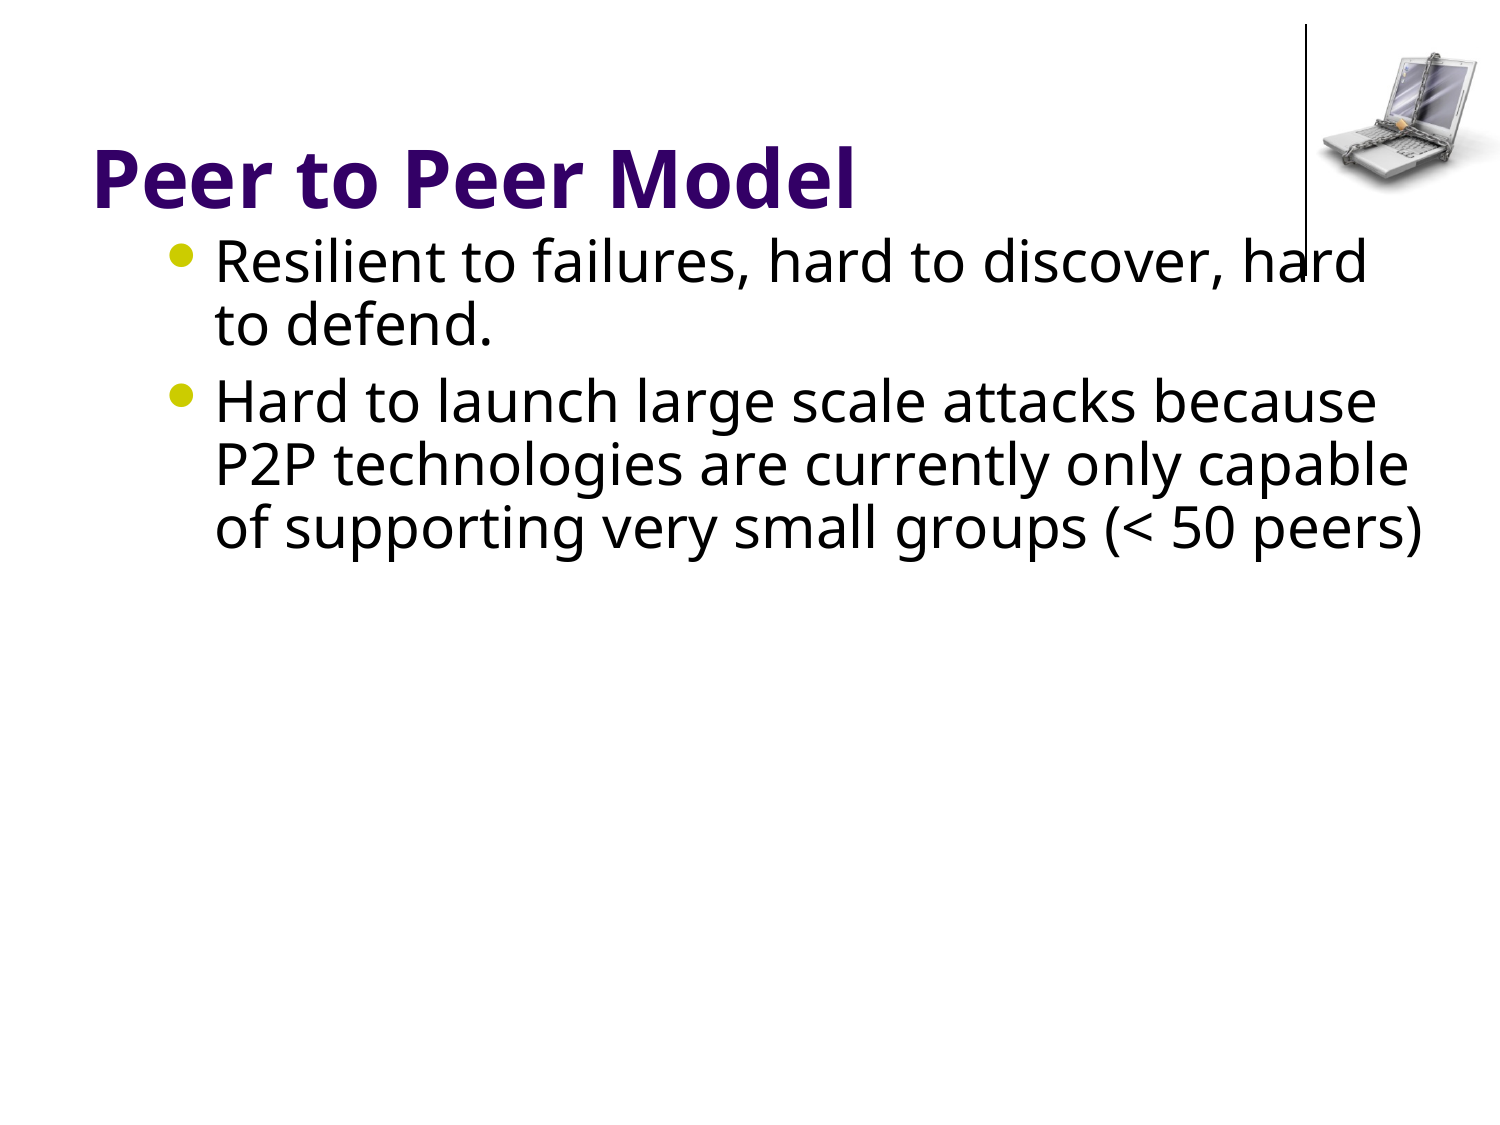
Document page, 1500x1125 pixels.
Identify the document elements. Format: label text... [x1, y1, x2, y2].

picture [1313, 41, 1500, 200]
list Resilient to failures, hard to discover, hard to defend. Hard to launch large scale attacks because P2P technologies are currently only capable of supporting very small groups (< 50 peers) [37, 224, 1450, 1100]
title Peer to Peer Model [74, 20, 1313, 224]
